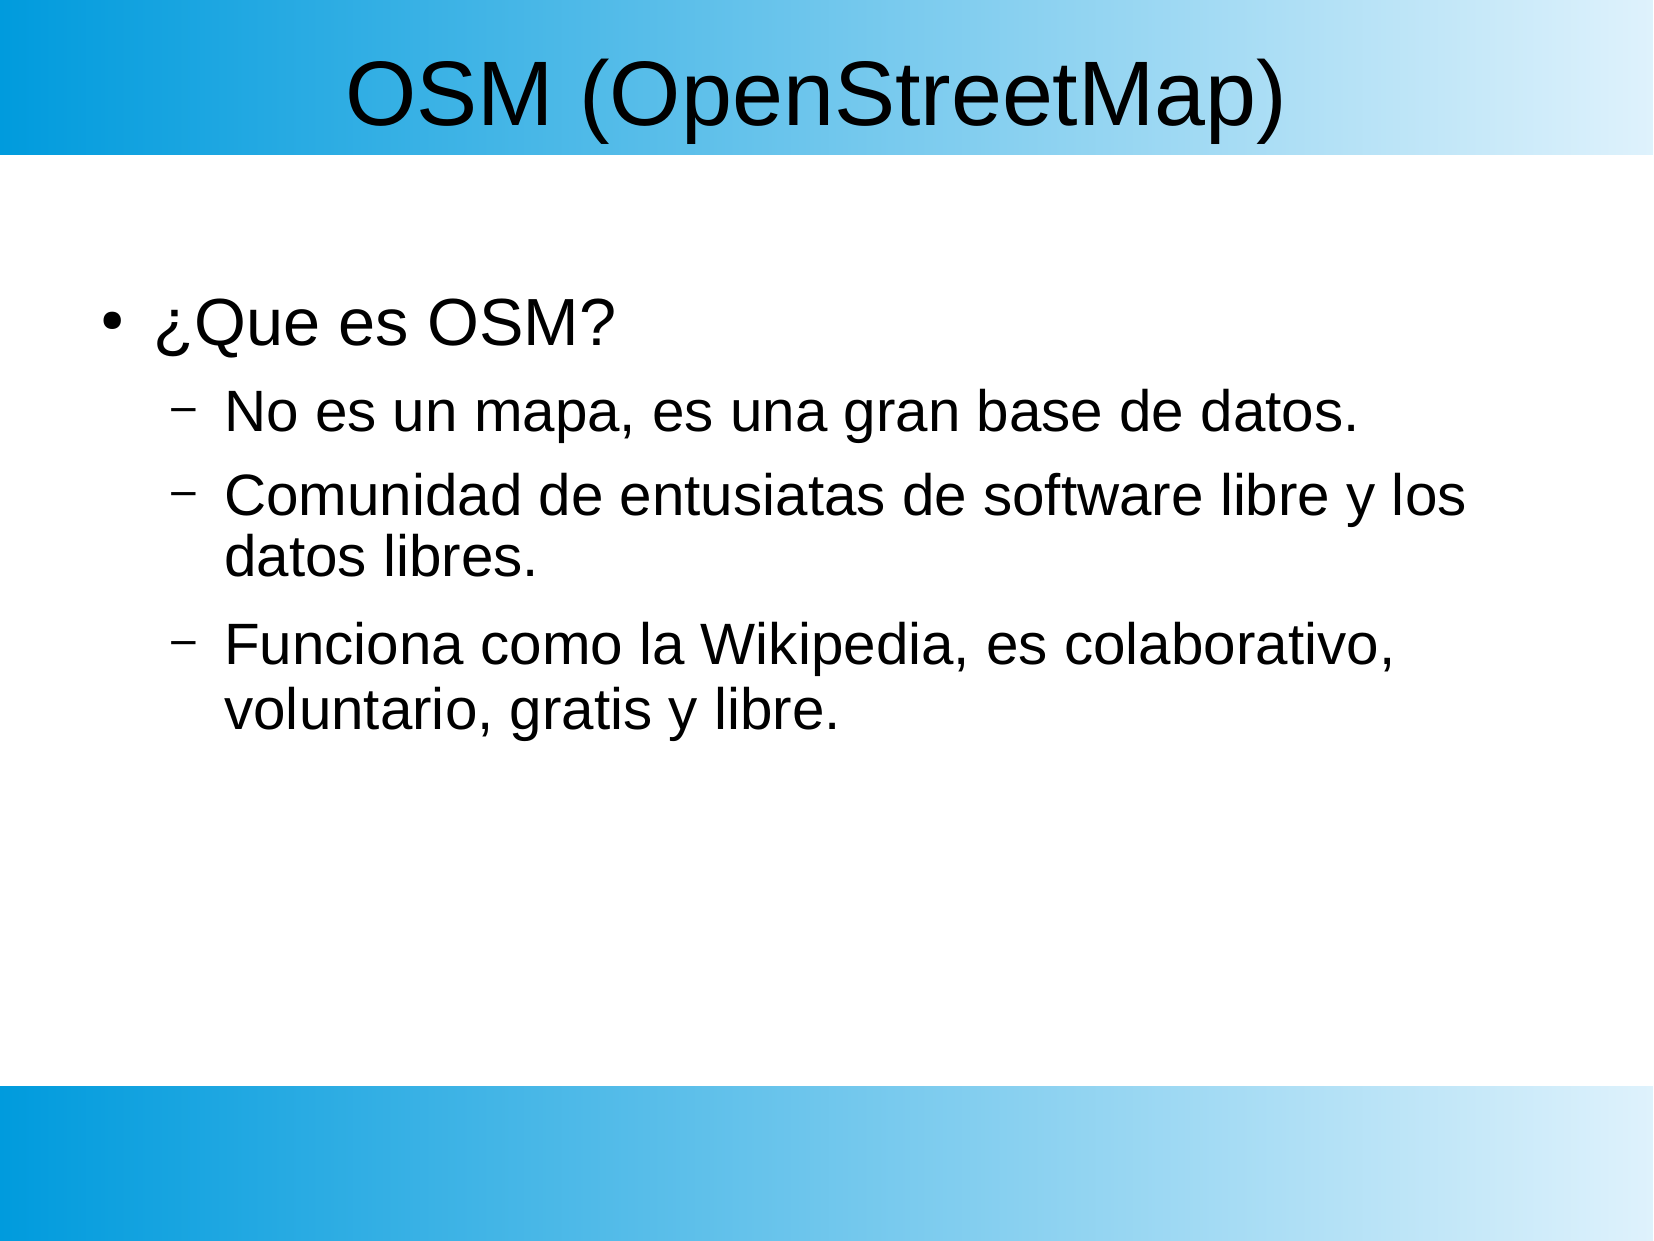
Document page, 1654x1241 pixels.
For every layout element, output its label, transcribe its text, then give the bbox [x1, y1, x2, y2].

text_box OSM (OpenStreetMap) [330, 35, 1347, 153]
list ¿Que es OSM? No es un mapa, es una gran base de datos. Comunidad de entusiatas de software libre y los datos libres. Funciona como la Wikipedia, es colaborativo, voluntario, gratis y libre. [82, 290, 1571, 1010]
